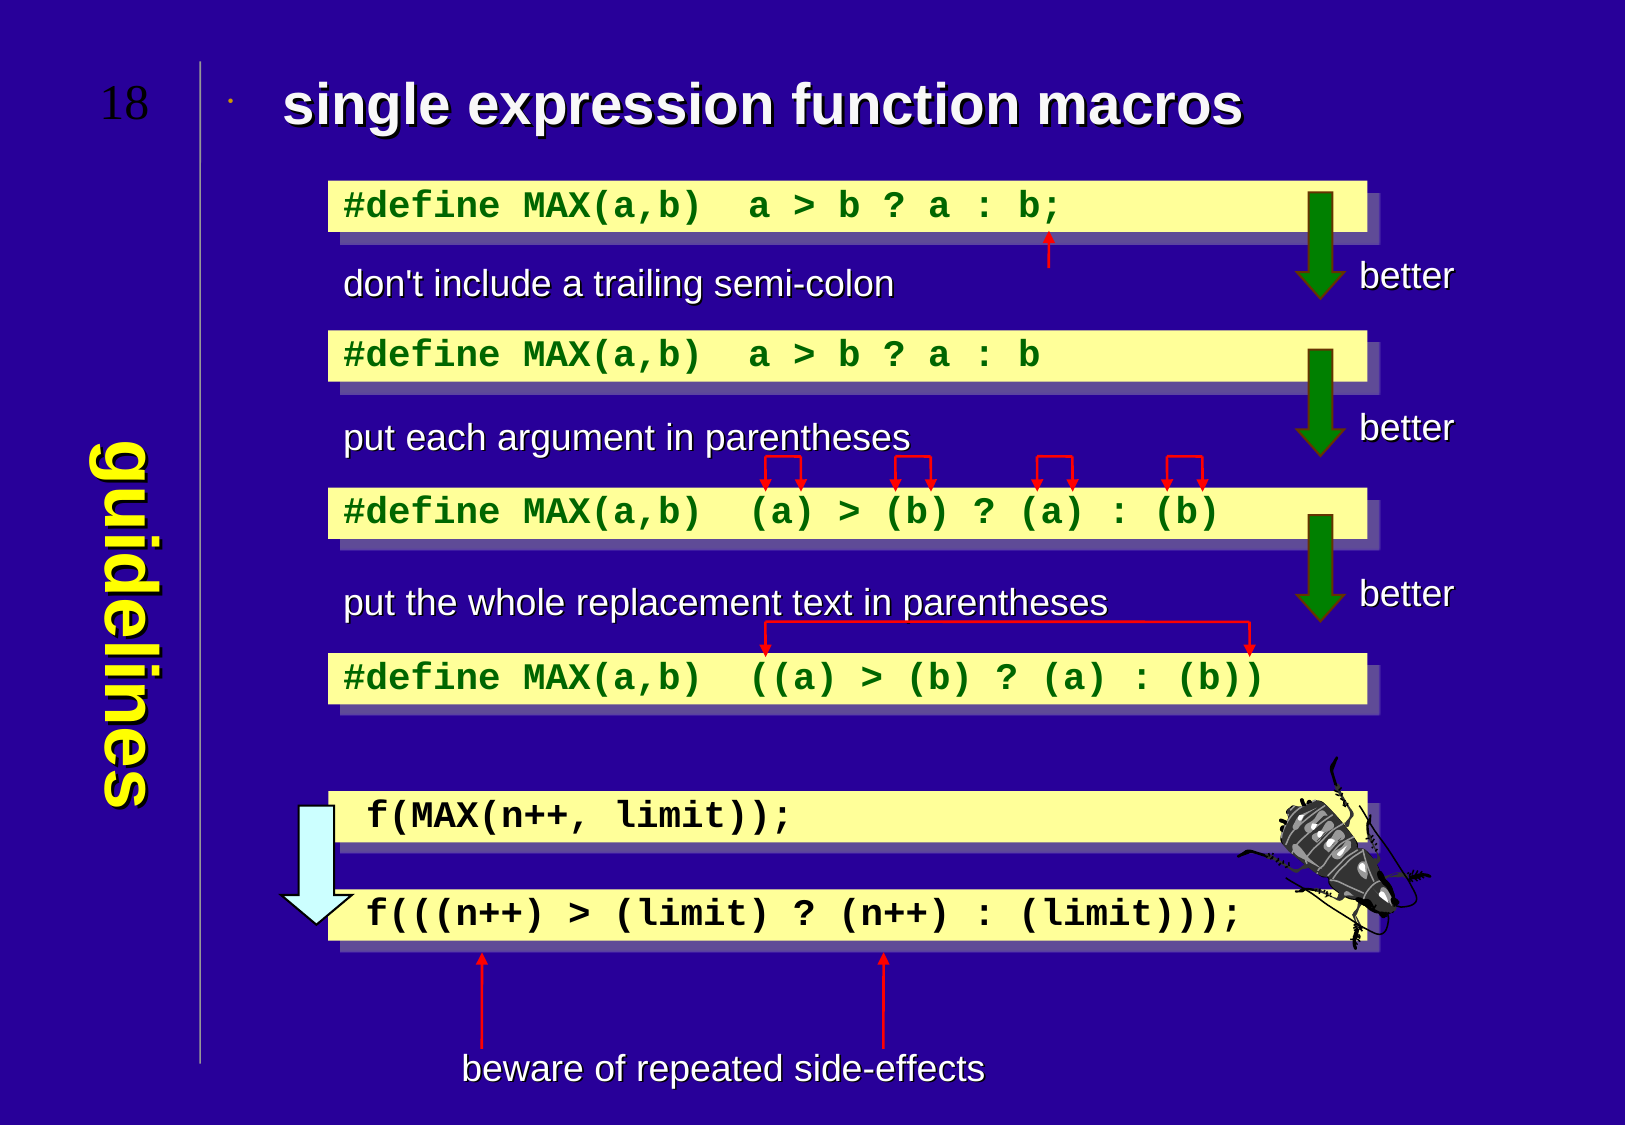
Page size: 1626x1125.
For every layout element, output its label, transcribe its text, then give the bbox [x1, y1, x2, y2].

text_box better [1344, 395, 1510, 456]
text_box better [1344, 243, 1510, 304]
list single expression function macros [212, 58, 1550, 1059]
text_box better [1344, 561, 1510, 622]
text_box [1296, 349, 1344, 456]
title guidelines [50, 187, 188, 1063]
text_box beware of repeated side-effects [446, 1059, 1026, 1097]
text_box [1296, 515, 1344, 622]
